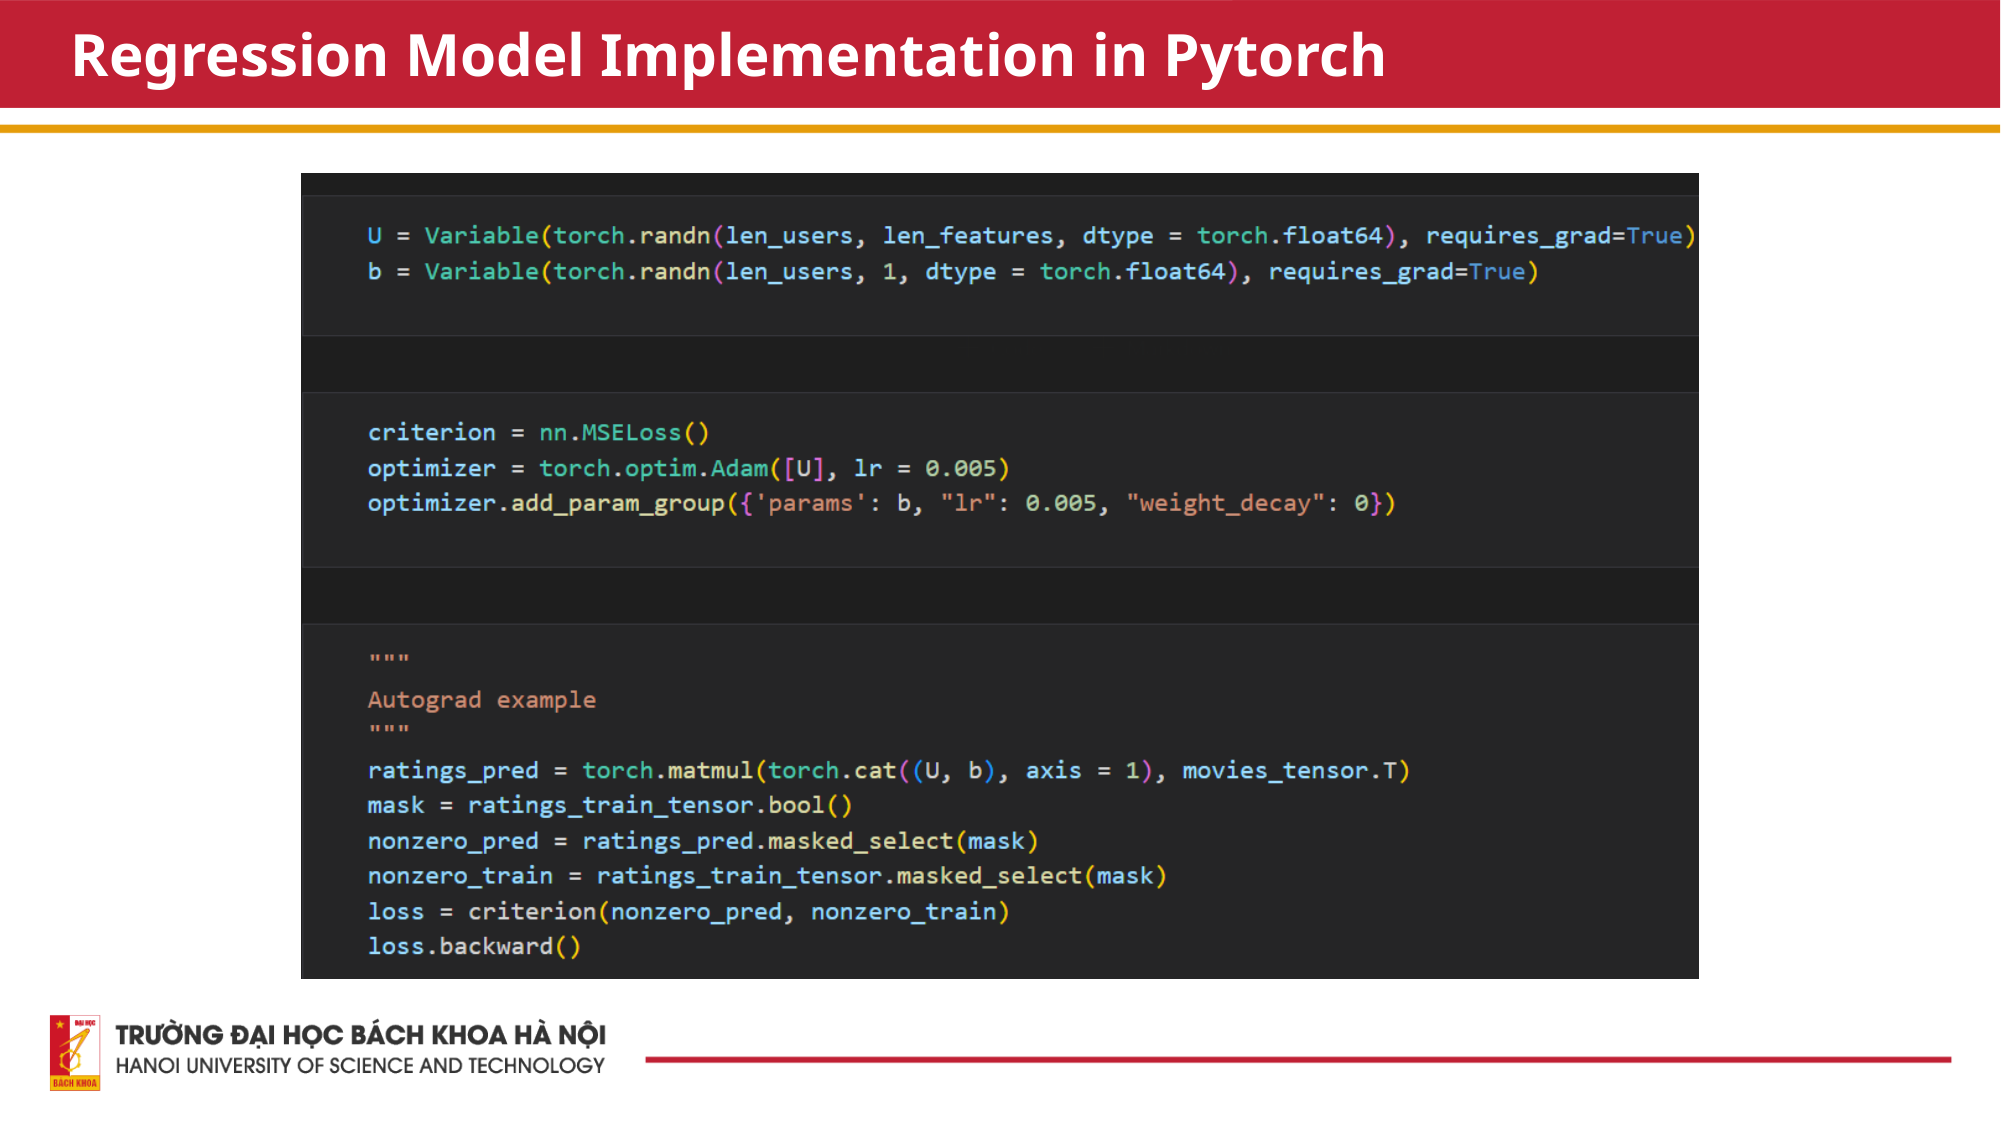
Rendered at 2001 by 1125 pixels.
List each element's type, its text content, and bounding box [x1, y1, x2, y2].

picture [301, 173, 1699, 979]
title Regression Model Implementation in Pytorch [55, 18, 1945, 91]
